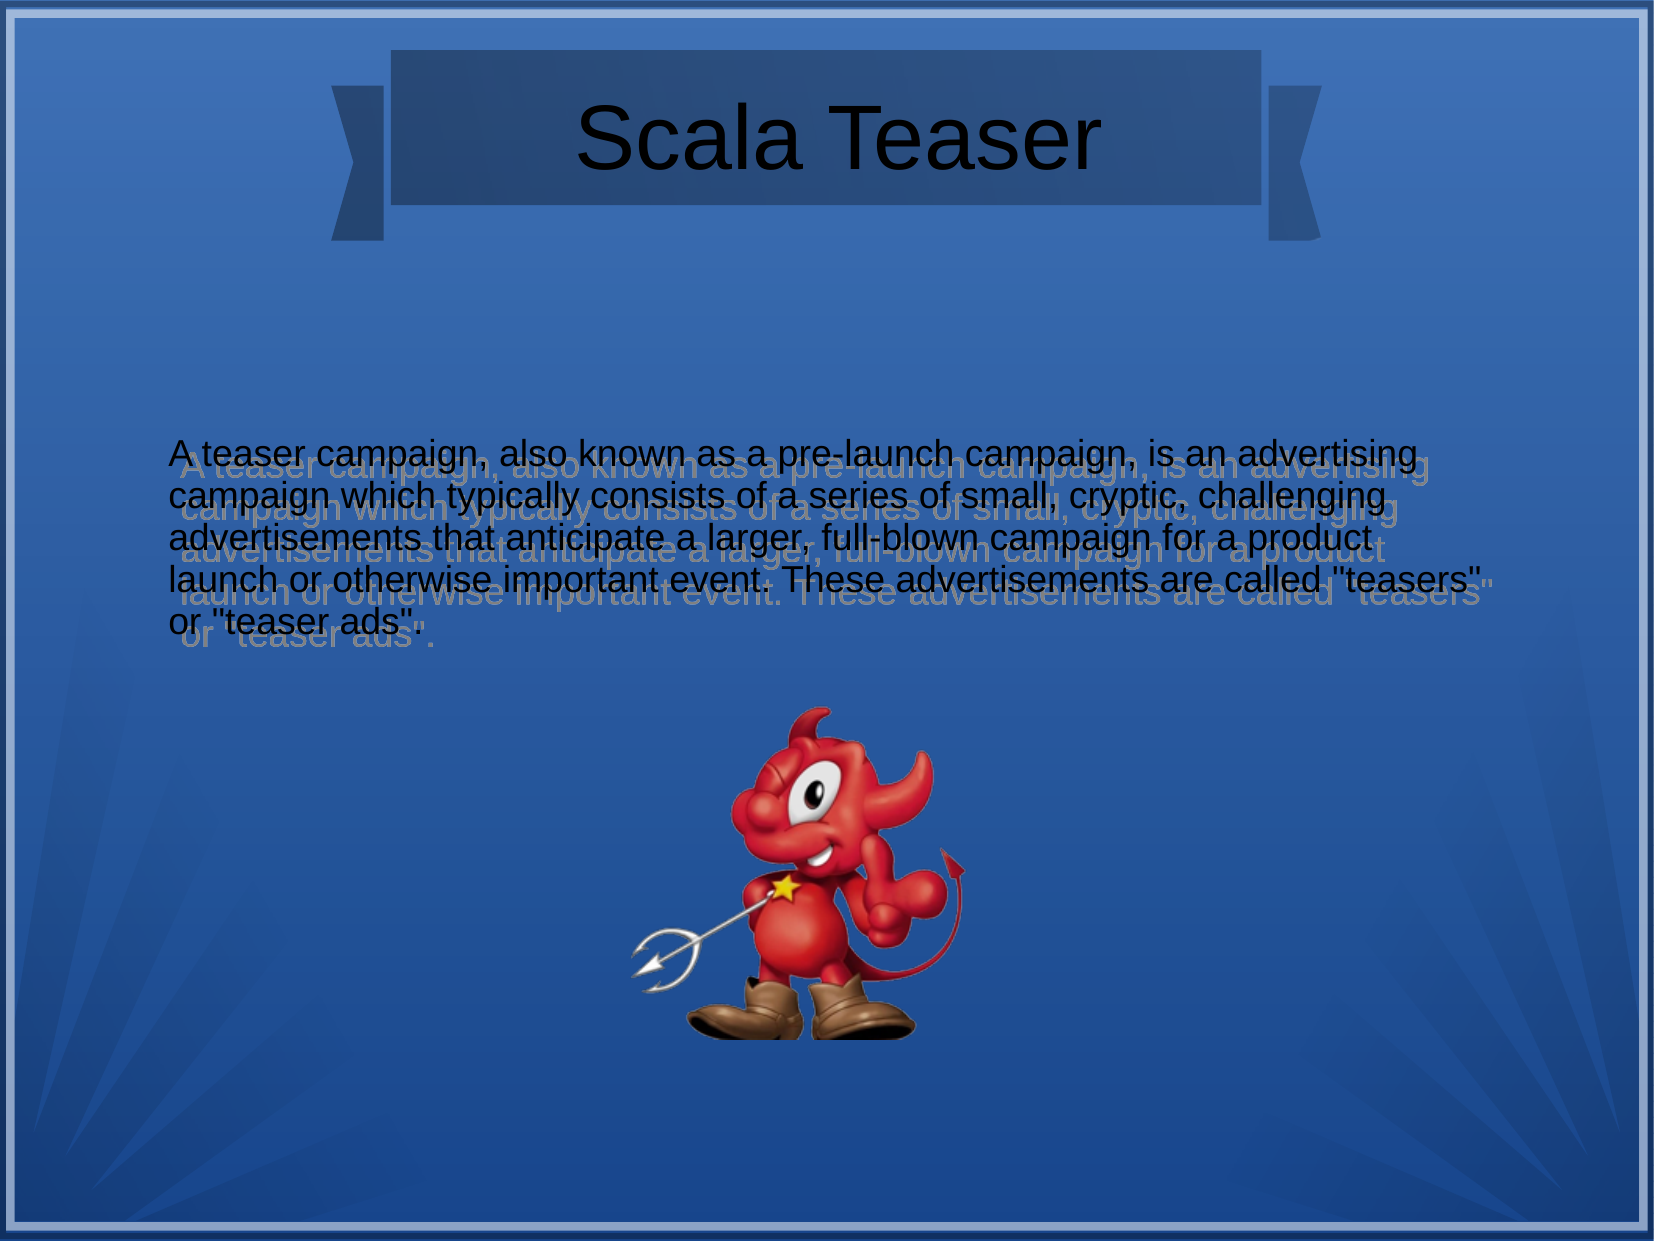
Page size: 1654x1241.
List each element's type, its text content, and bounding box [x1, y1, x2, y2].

subtitle [82, 299, 1571, 1241]
text_box A teaser campaign, also known as a pre-launch campaign, is an advertising campaign which typically consists of a series of small, cryptic, challenging advertisements that anticipate a larger, full-blown campaign for a product launch or otherwise important event. These advertisements are called "teasers" or "teaser ads". [153, 425, 1501, 650]
picture [590, 689, 1018, 1040]
title Scala Teaser [401, 59, 1276, 217]
